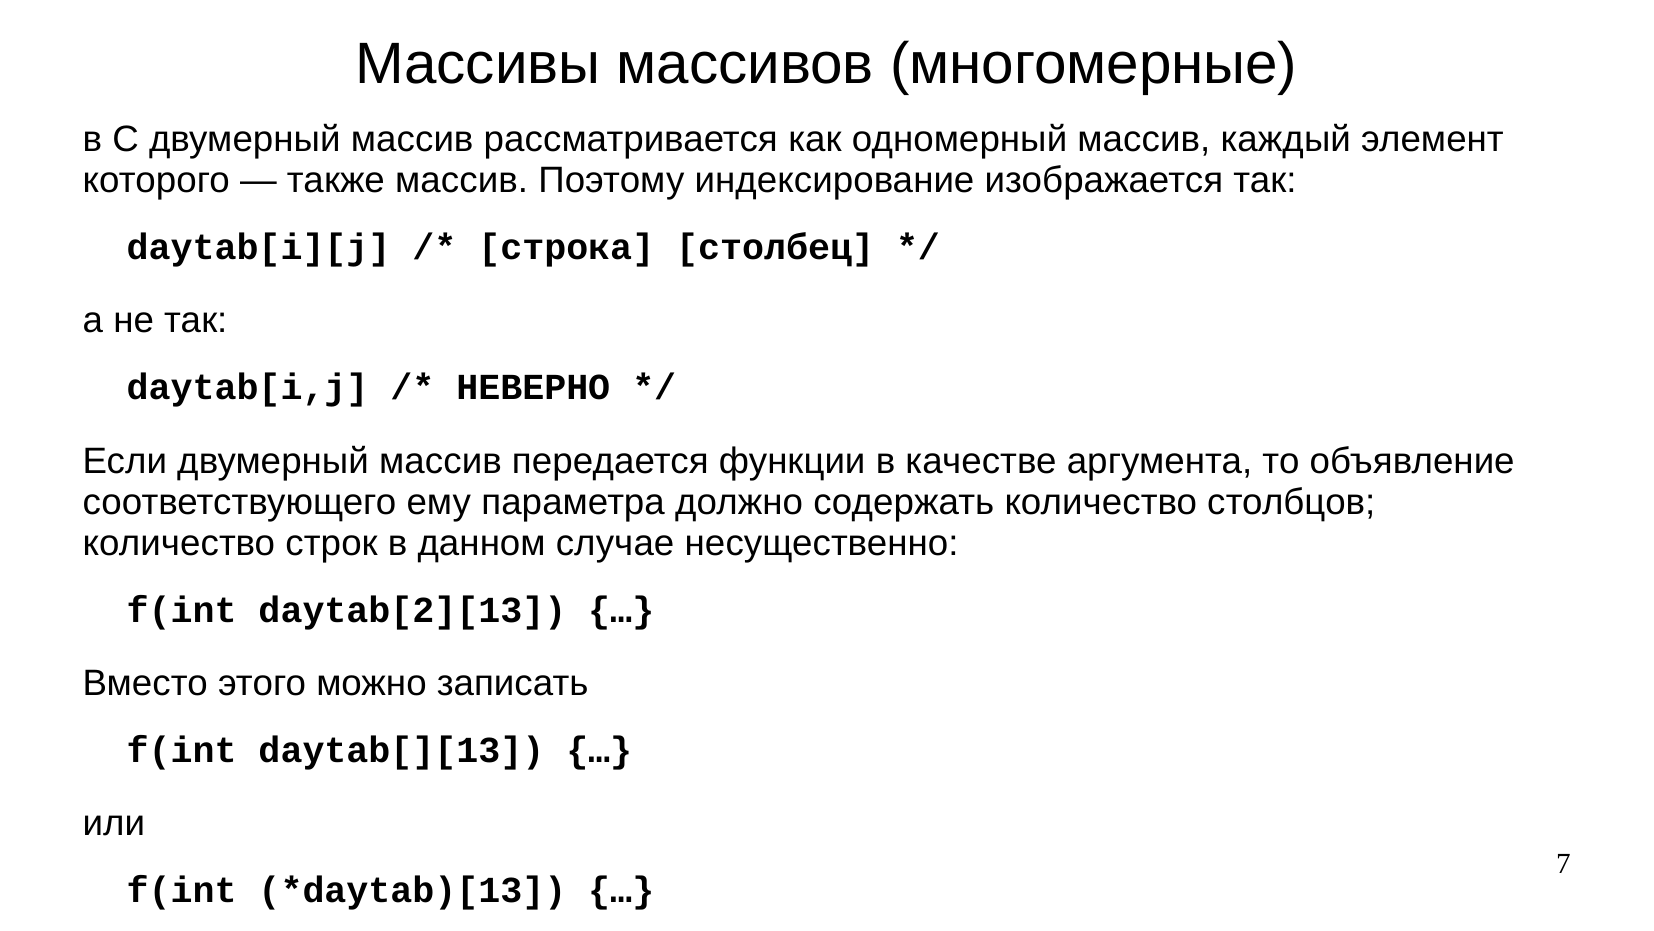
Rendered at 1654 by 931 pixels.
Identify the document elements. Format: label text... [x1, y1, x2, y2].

title Массивы массивов (многомерные) [82, 7, 1571, 118]
list в С двумерный массив рассматривается как одномерный массив, каждый элемент которого — также массив. Поэтому индексирование изображается так: daytab[i][j] /* [строка] [столбец] */ а не так: daytab[i,j] /* НЕВЕРНО */ Если двумерный массив передается функции в качестве аргумента, то объявление соответствующего ему параметра должно содержать количество столбцов; количество строк в данном случае несущественно: f(int daytab[2][13]) {…} Вместо этого можно записать f(int daytab[][13]) {…} или f(int (*daytab)[13]) {…} [82, 118, 1571, 916]
